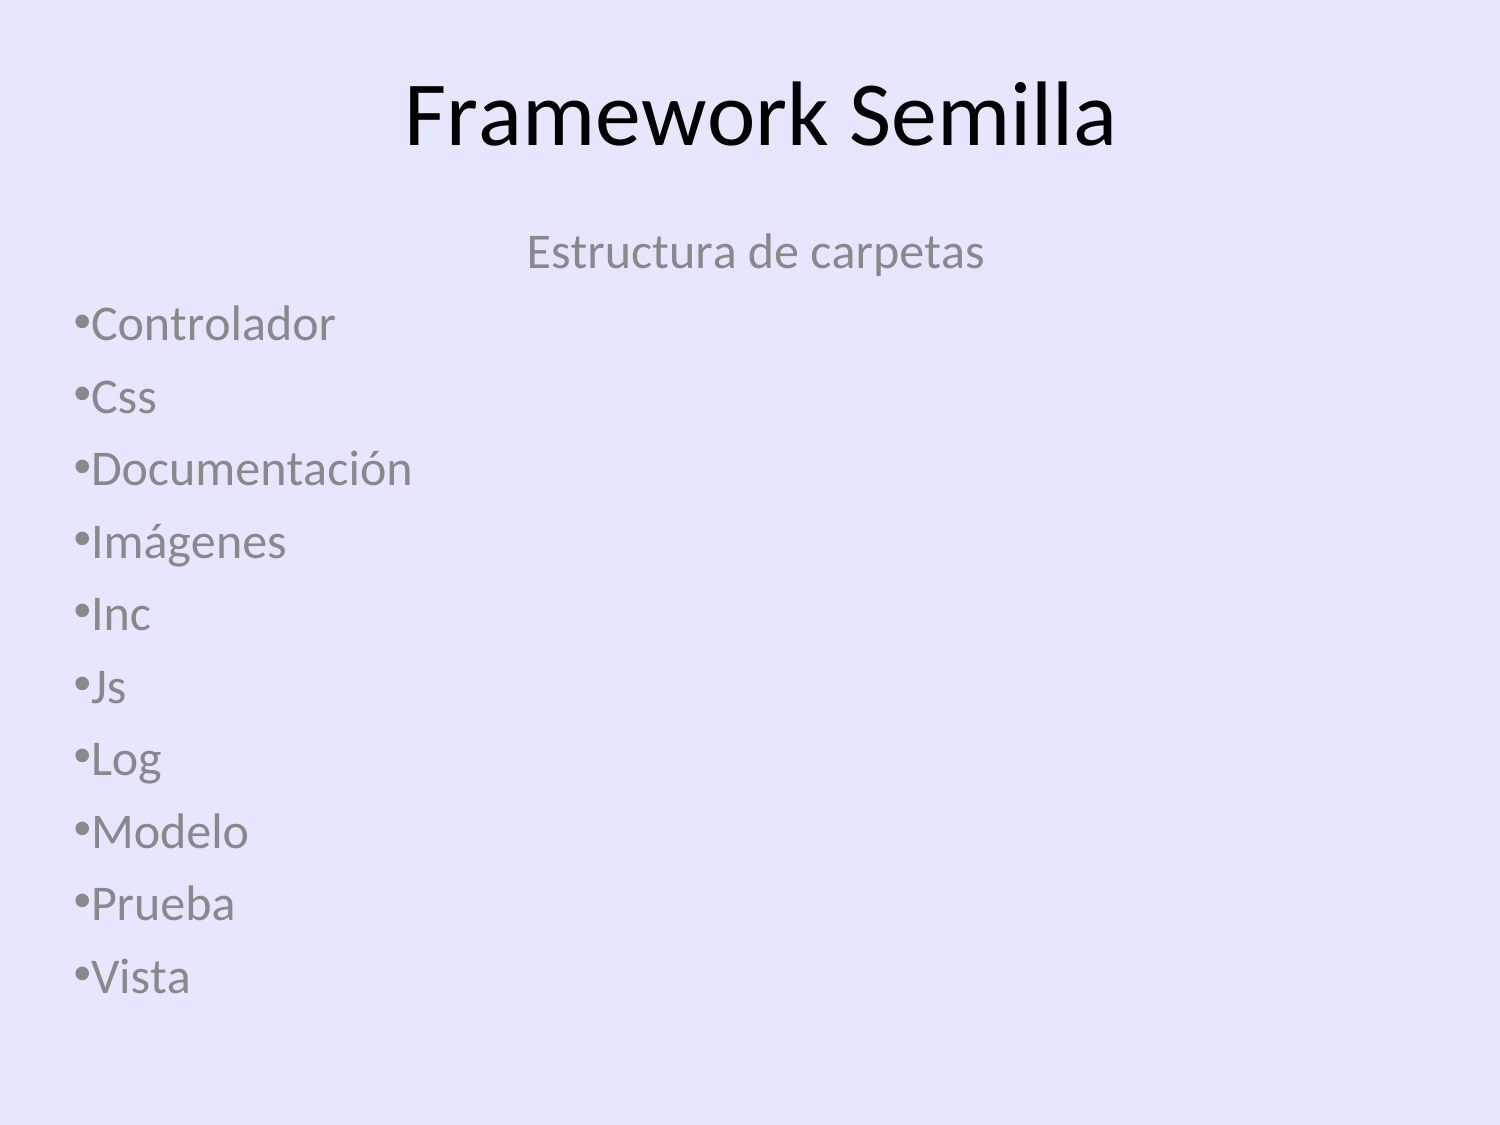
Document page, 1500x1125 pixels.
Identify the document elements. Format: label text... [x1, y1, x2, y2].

text_box Framework Semilla [58, 35, 1465, 183]
text_box Estructura de carpetas Controlador Css Documentación Imágenes Inc Js Log Modelo Prueba Vista [58, 210, 1454, 1104]
